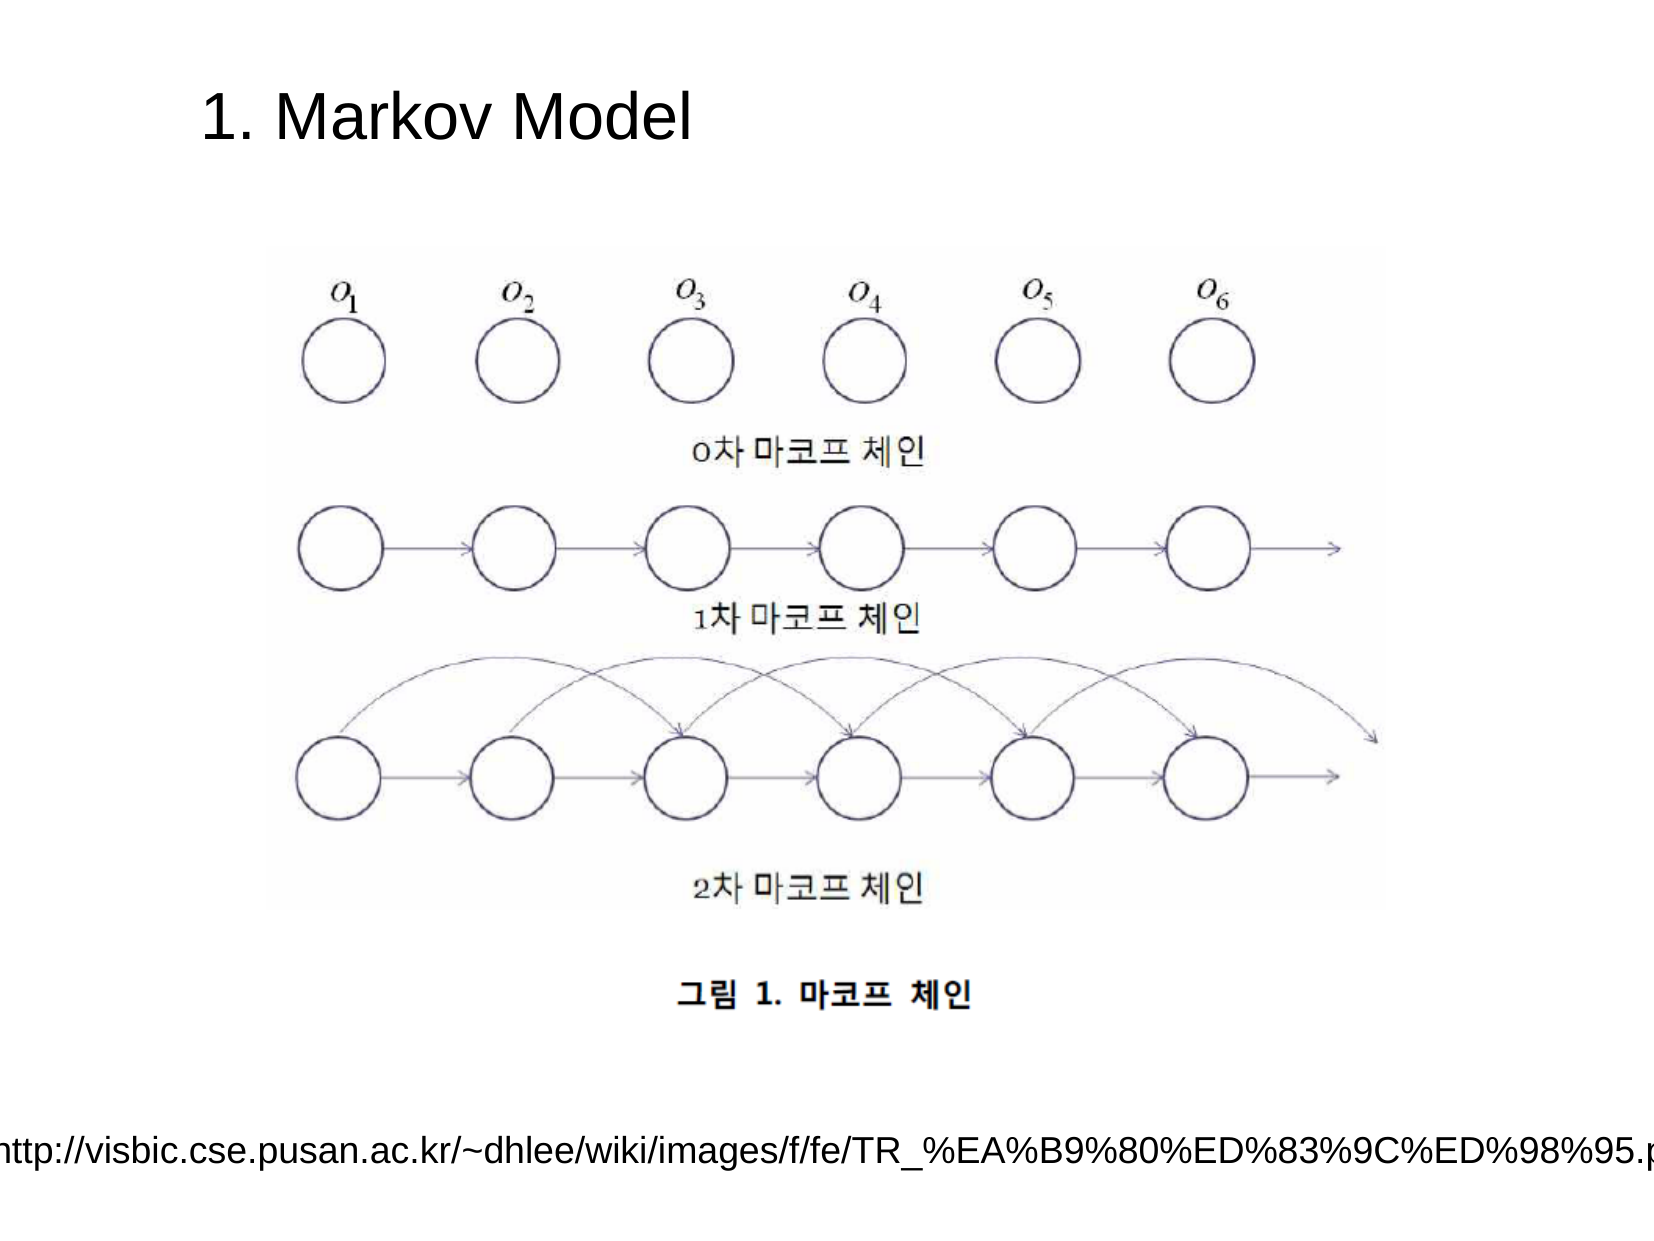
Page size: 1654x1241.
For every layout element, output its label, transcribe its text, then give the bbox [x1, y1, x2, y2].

text_box http://visbic.cse.pusan.ac.kr/~dhlee/wiki/images/f/fe/TR_%EA%B9%80%ED%83%9C%ED%98%95.pdf [0, 1122, 1654, 1179]
picture [225, 235, 1442, 1015]
text_box 1. Markov Model [200, 59, 1329, 174]
